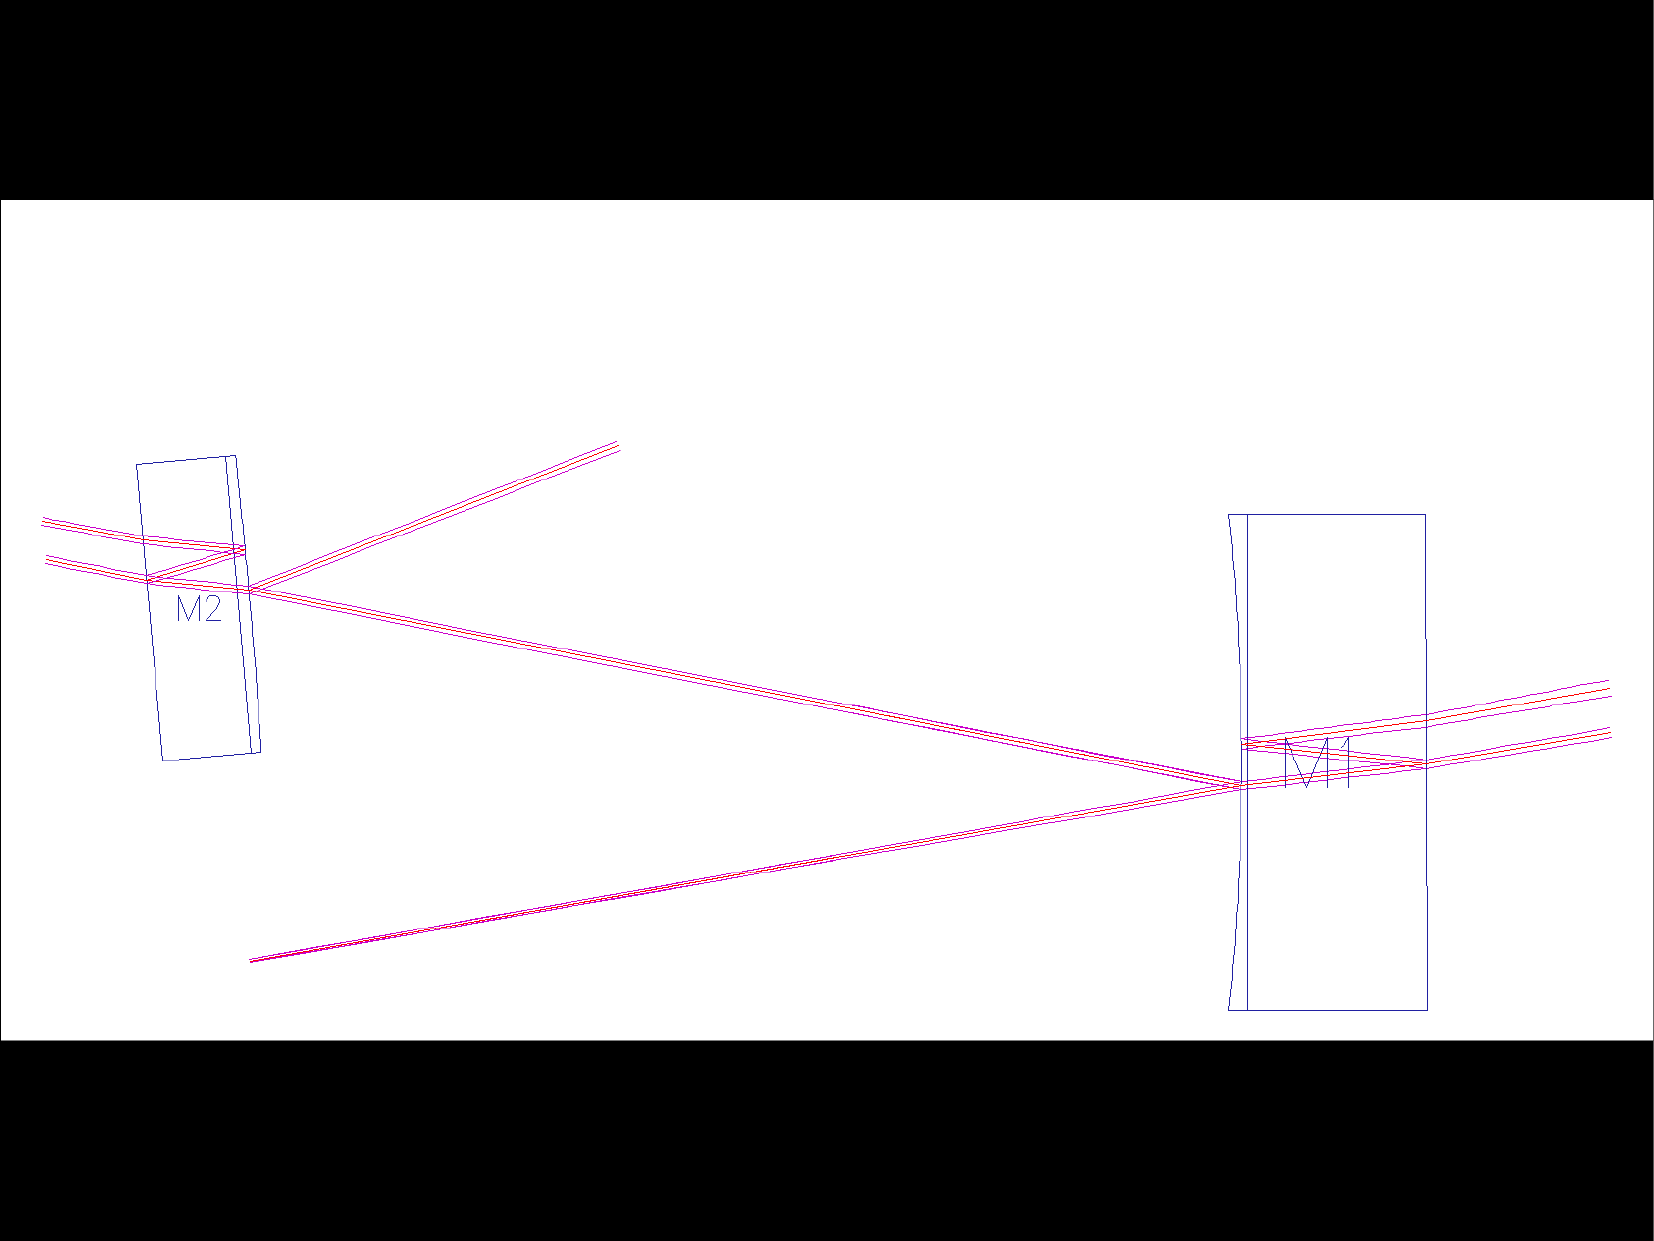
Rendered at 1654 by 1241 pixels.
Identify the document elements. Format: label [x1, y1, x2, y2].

picture [0, 199, 1654, 1041]
